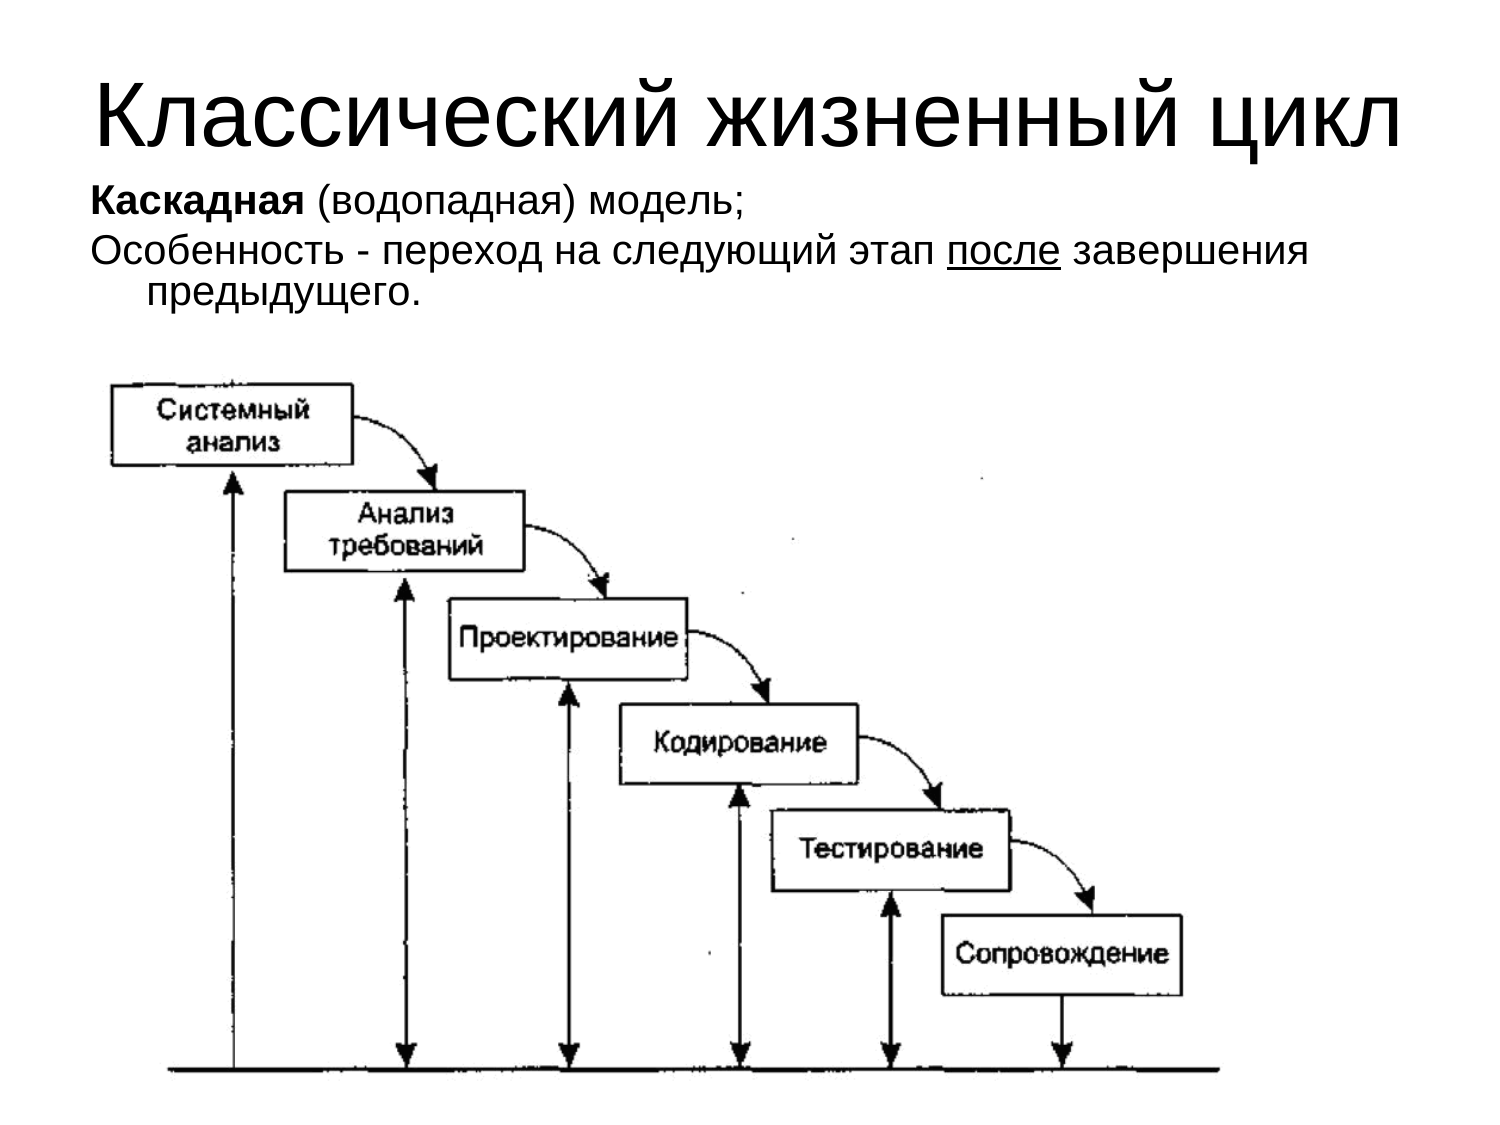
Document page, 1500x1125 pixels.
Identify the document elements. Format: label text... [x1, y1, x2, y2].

list Каскадная (водопадная) модель; Особенность - переход на следующий этап после завершения предыдущего. [74, 174, 1400, 325]
picture [99, 374, 1225, 1082]
title Классический жизненный цикл [75, 45, 1426, 175]
